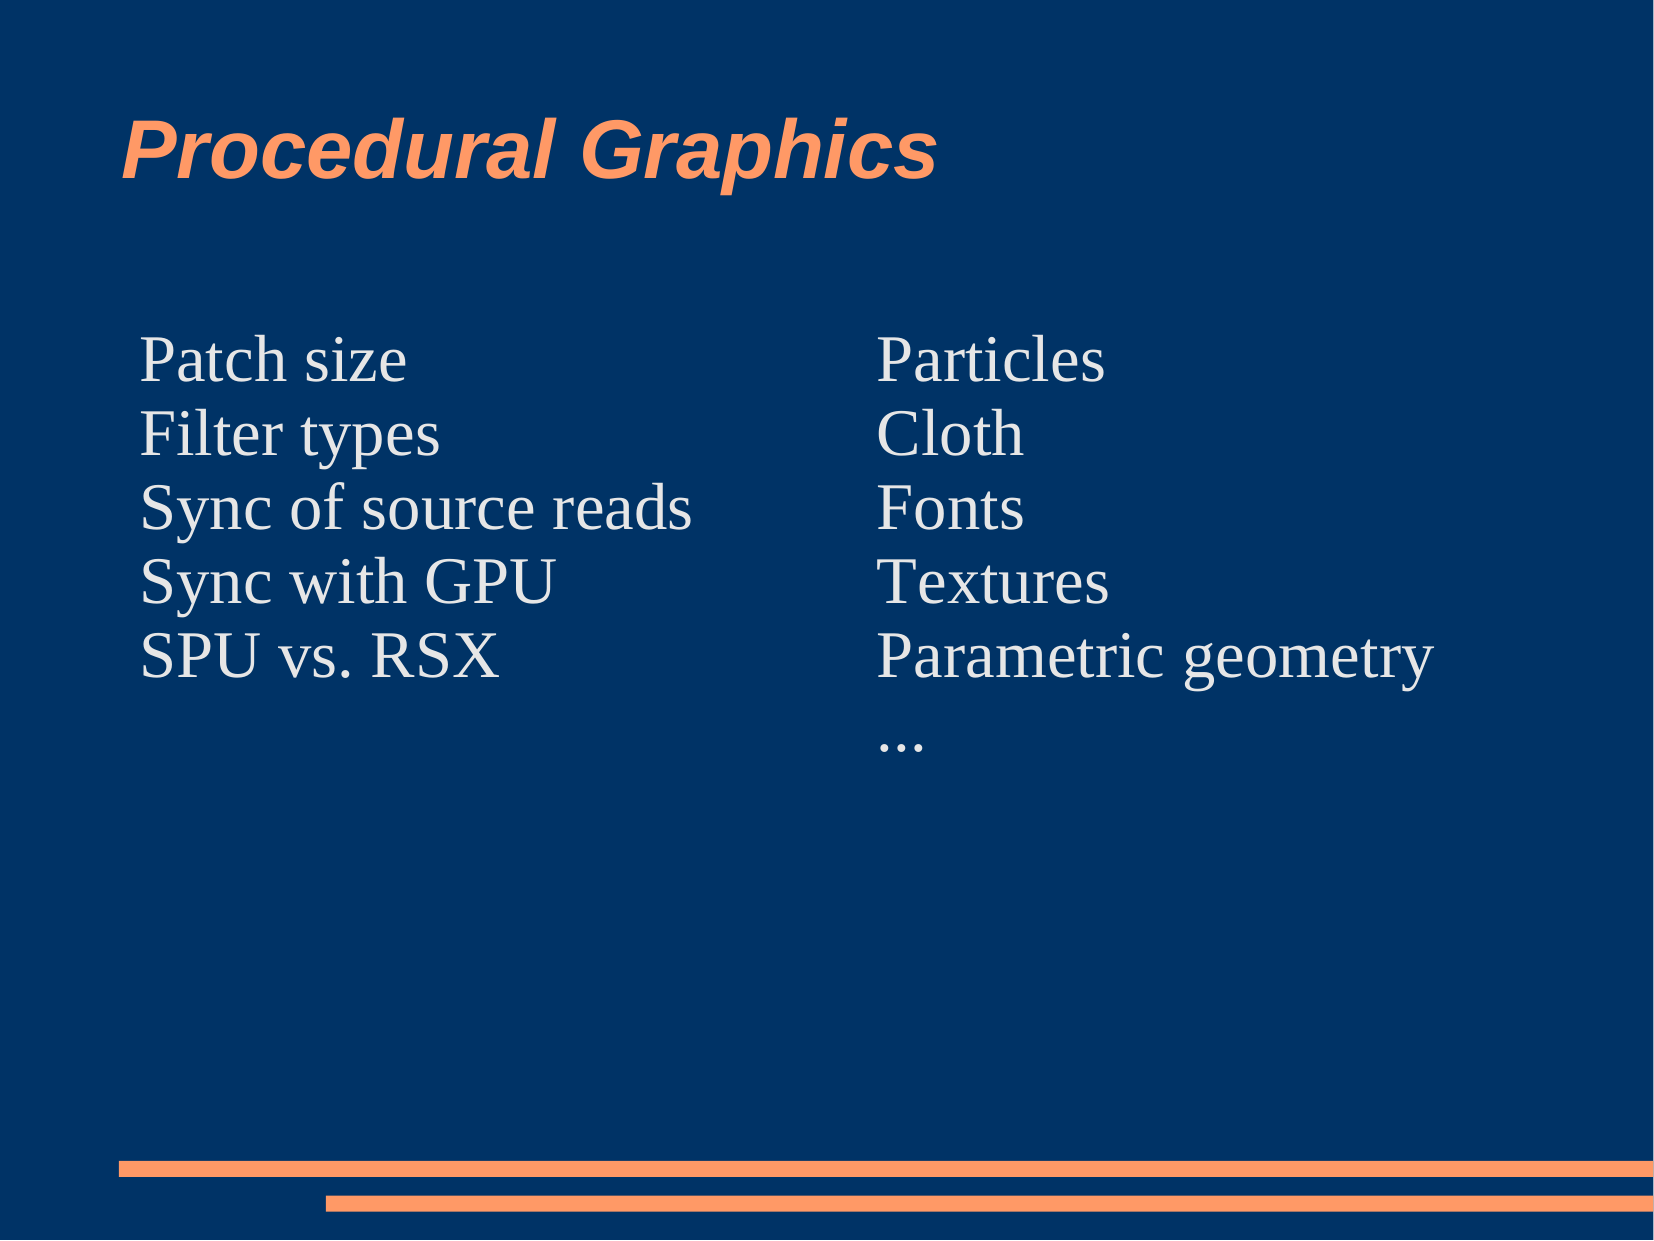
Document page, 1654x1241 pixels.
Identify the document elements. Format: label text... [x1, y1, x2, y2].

title Procedural Graphics [121, 46, 1534, 254]
list Particles Cloth Fonts Textures Parametric geometry ... [858, 322, 1562, 1133]
list Patch size Filter types Sync of source reads Sync with GPU SPU vs. RSX [121, 322, 824, 1133]
